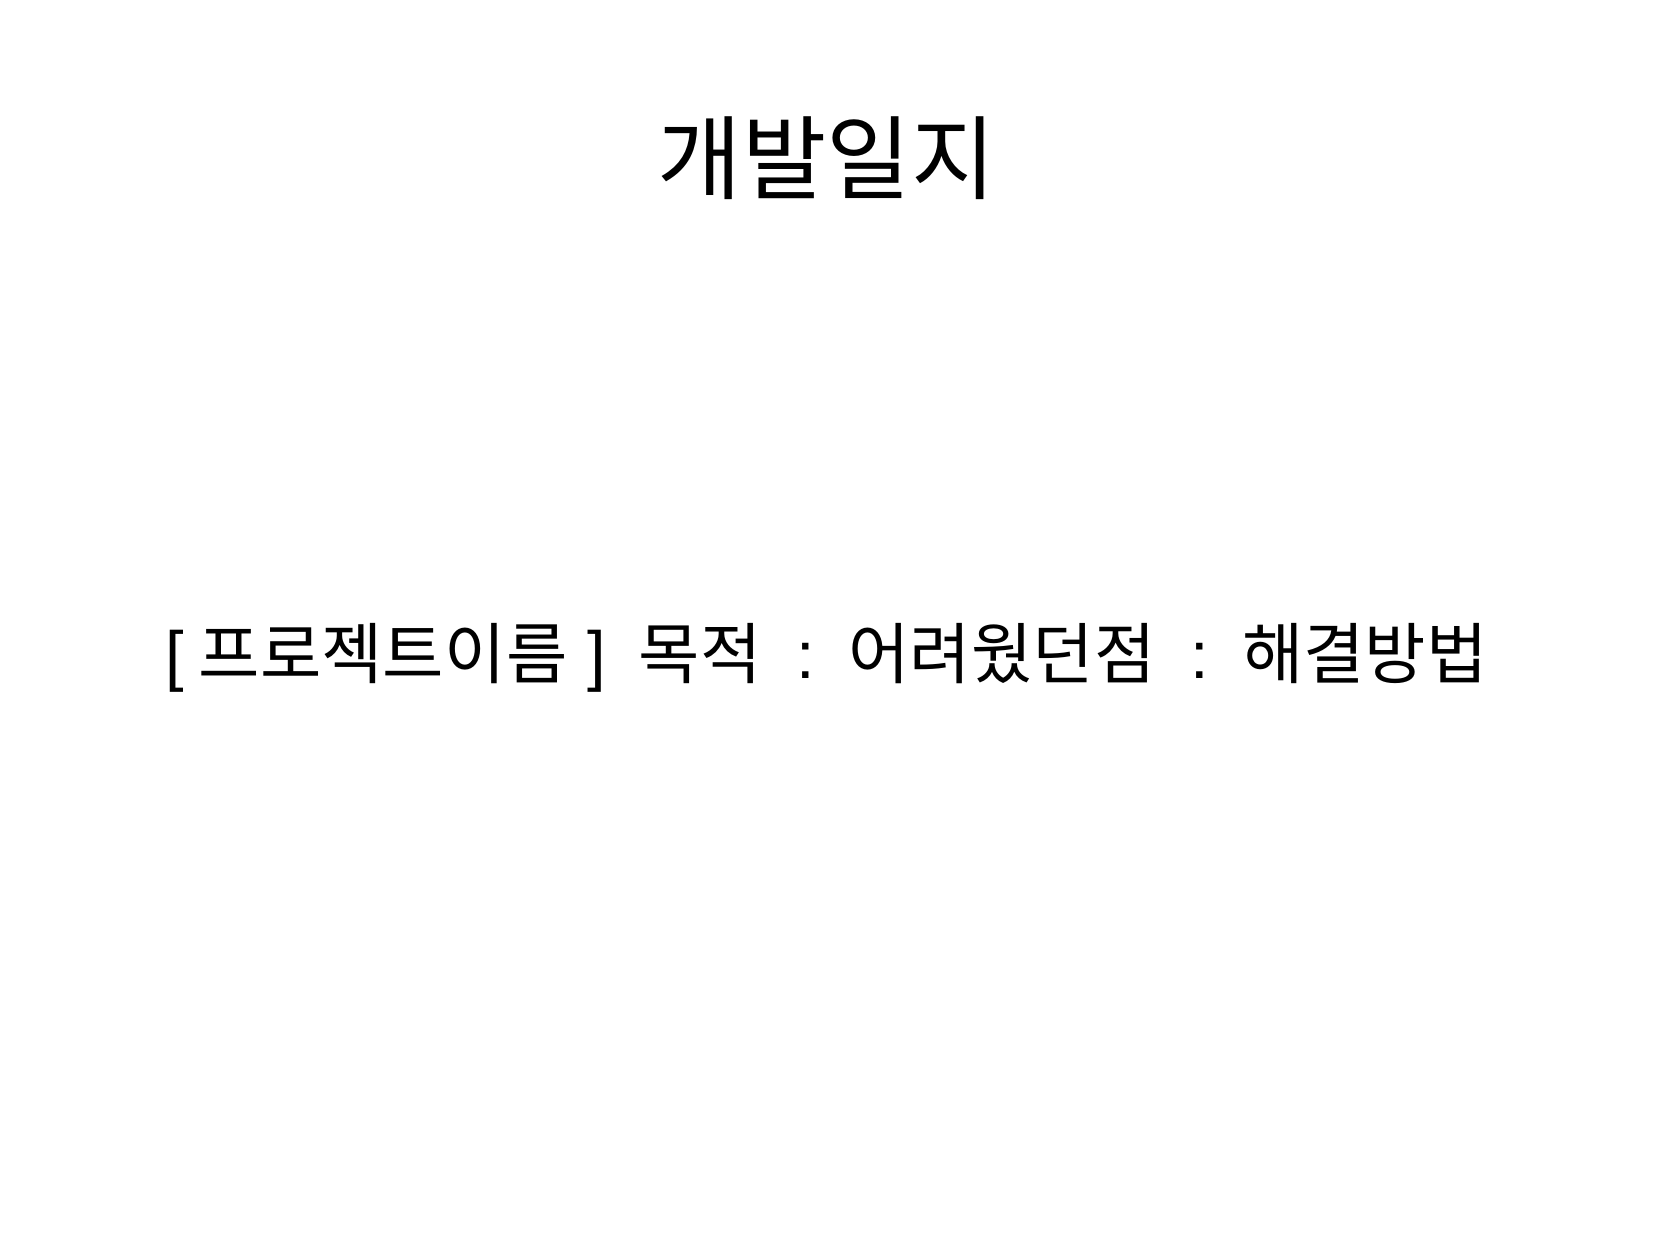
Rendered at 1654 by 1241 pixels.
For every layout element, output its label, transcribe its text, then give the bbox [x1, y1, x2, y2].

subtitle [프로젝트이름] 목적 : 어려웠던점 : 해결방법 [82, 290, 1571, 1010]
title 개발일지 [82, 49, 1571, 257]
